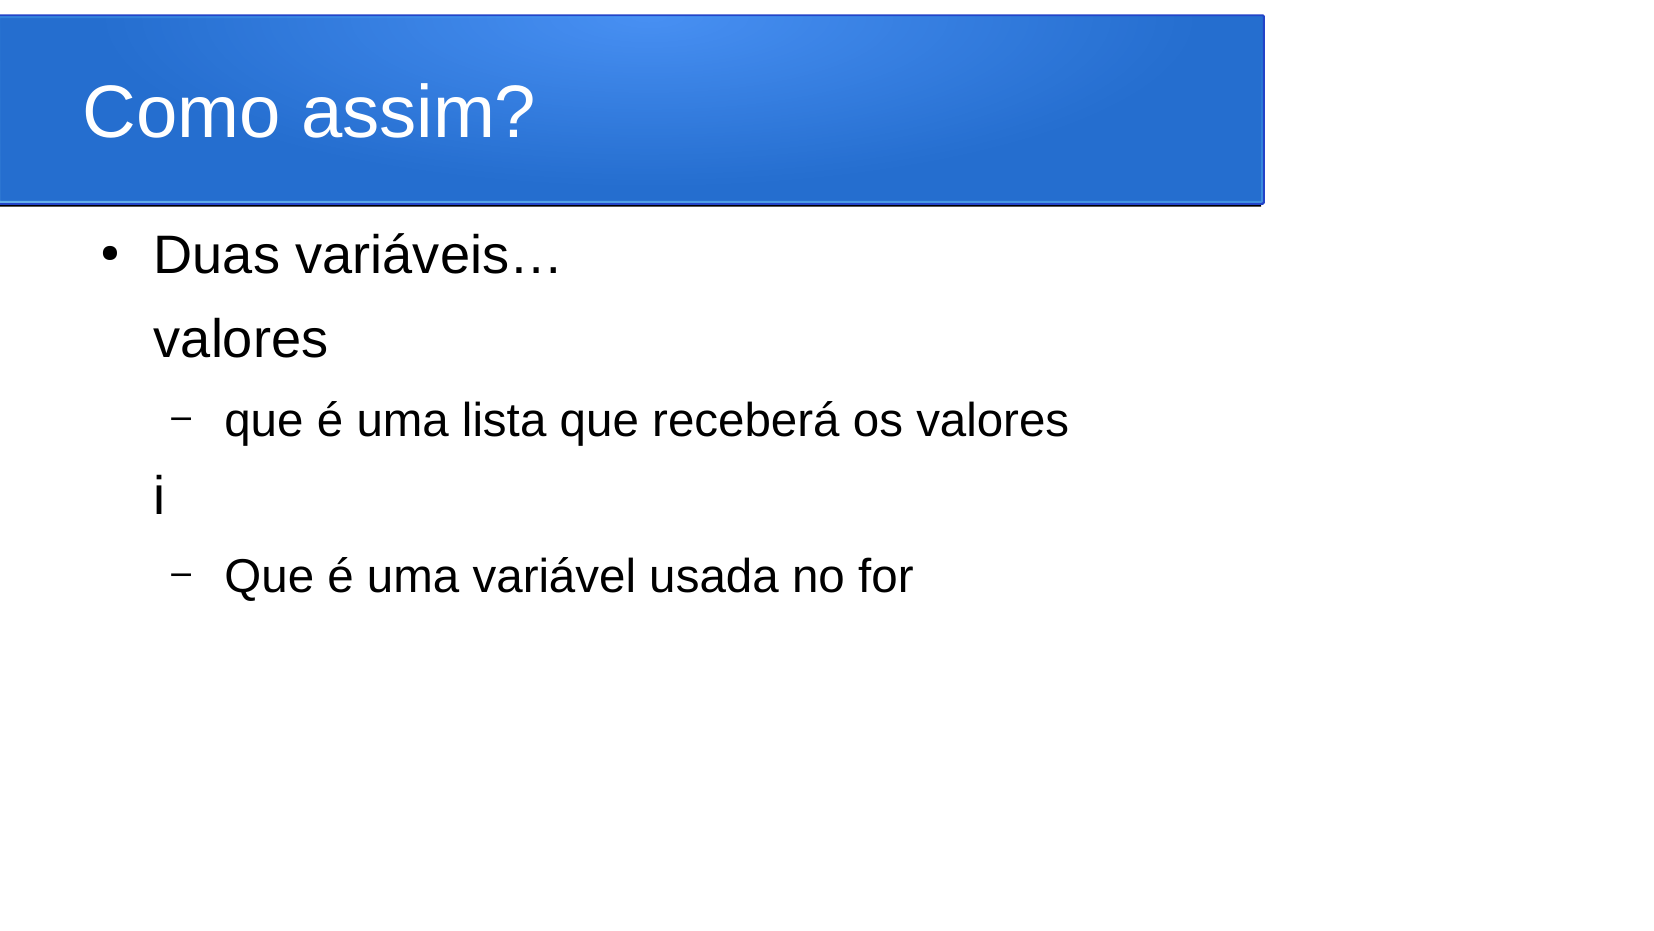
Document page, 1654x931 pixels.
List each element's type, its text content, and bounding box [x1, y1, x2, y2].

title Como assim? [82, 35, 1235, 189]
list Duas variáveis… valores que é uma lista que receberá os valores i Que é uma variável usada no for [82, 224, 1571, 764]
